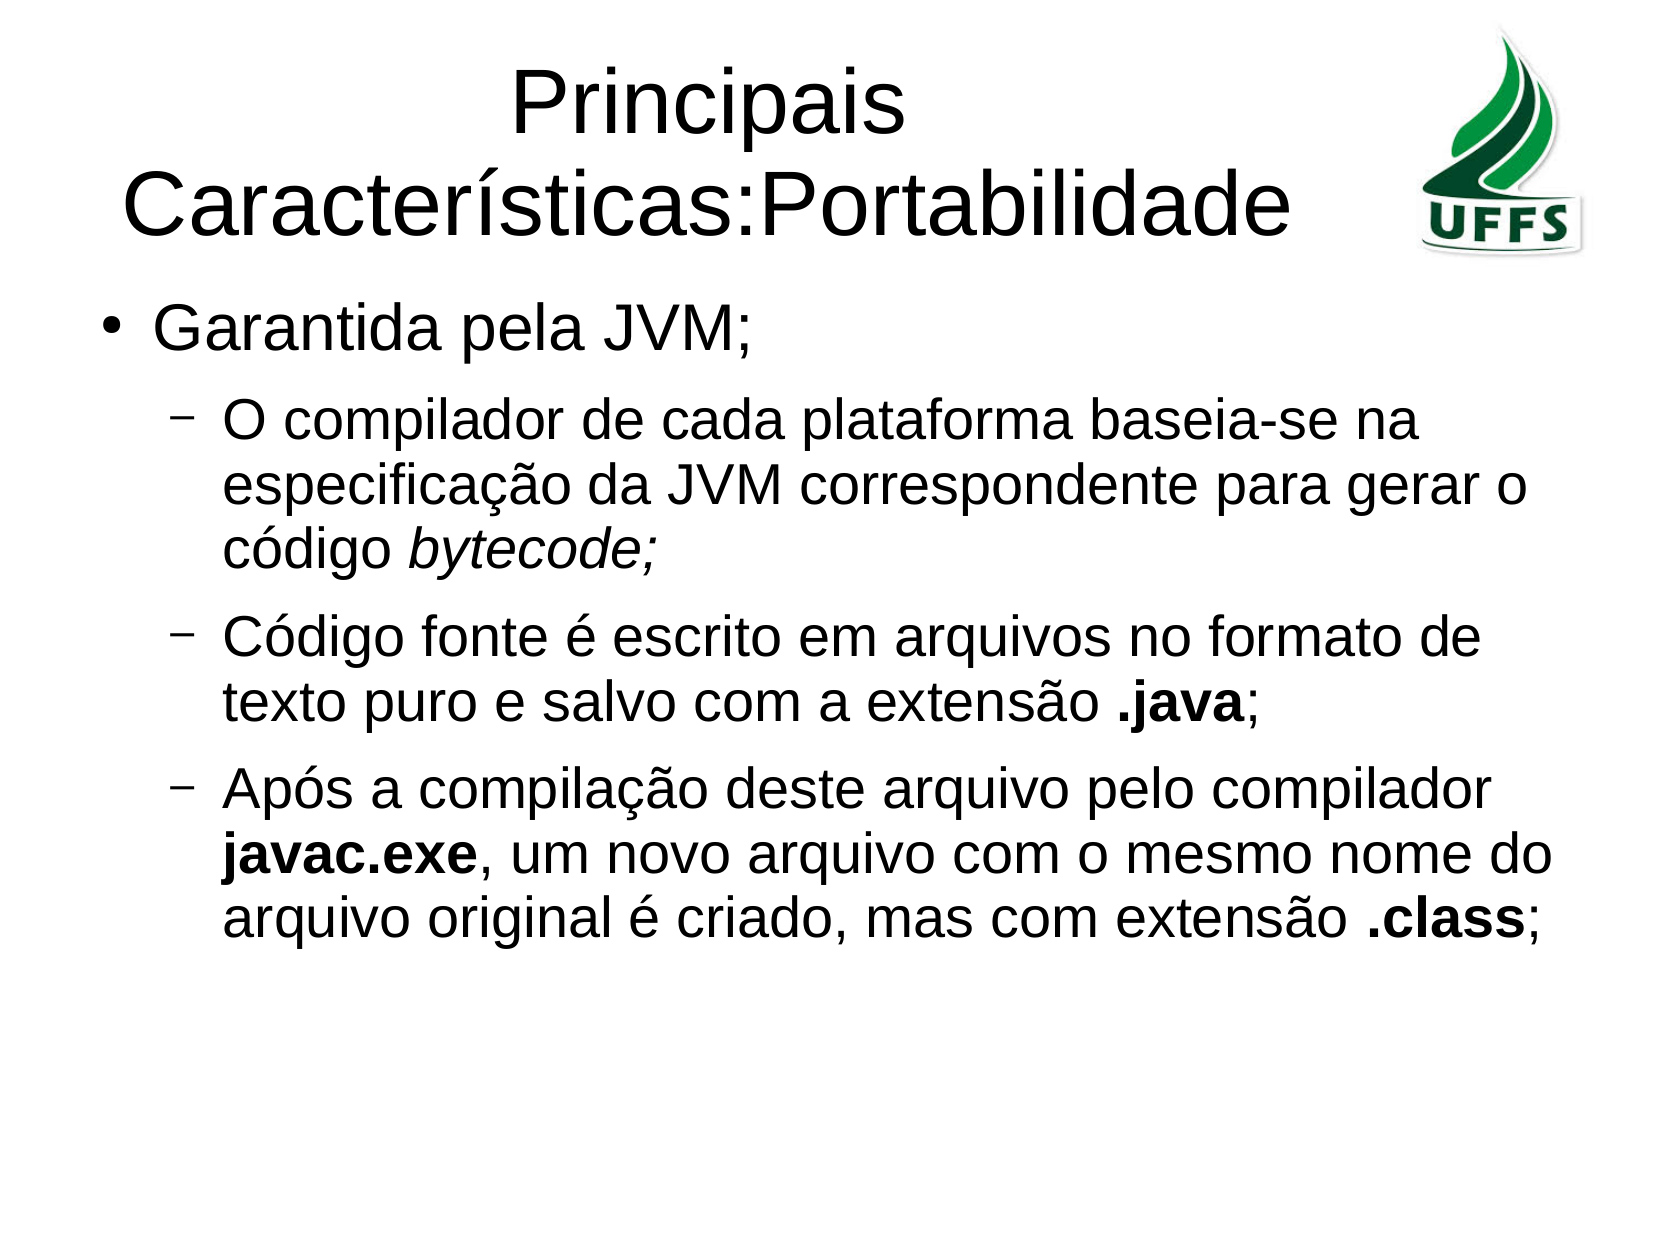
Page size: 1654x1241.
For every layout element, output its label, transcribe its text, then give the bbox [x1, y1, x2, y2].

title Principais Características:Portabilidade [82, 49, 1335, 257]
picture [1381, 20, 1624, 272]
list Garantida pela JVM; O compilador de cada plataforma baseia-se na especificação da JVM correspondente para gerar o código bytecode; Código fonte é escrito em arquivos no formato de texto puro e salvo com a extensão .java; Após a compilação deste arquivo pelo compilador javac.exe, um novo arquivo com o mesmo nome do arquivo original é criado, mas com extensão .class; [82, 290, 1571, 1010]
